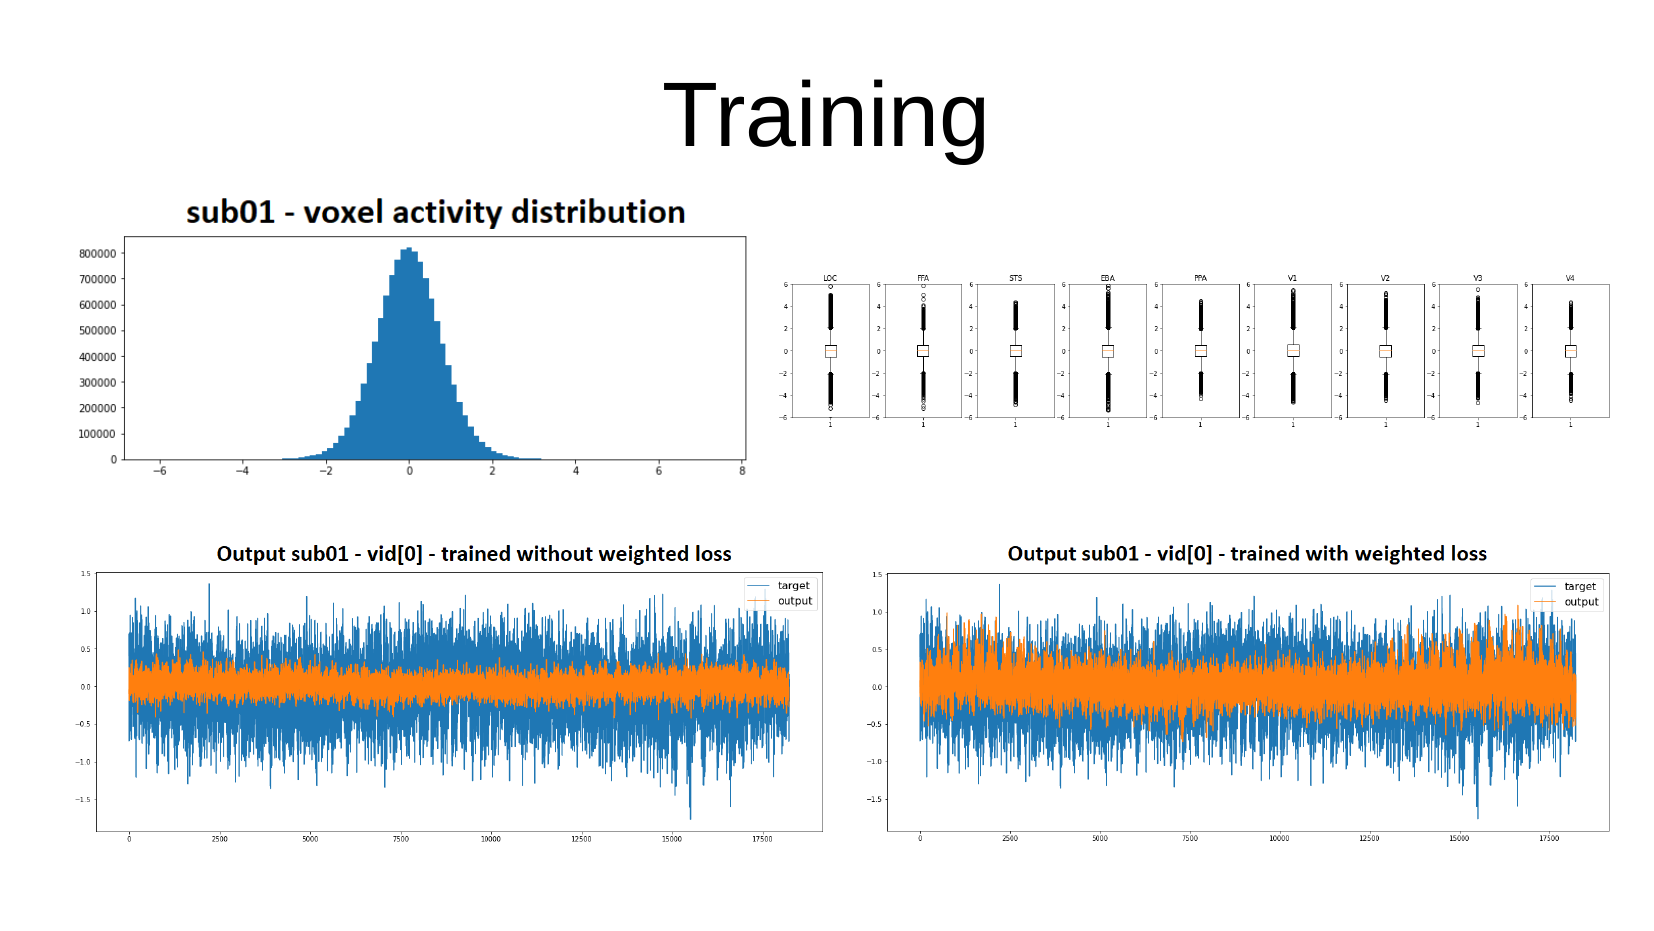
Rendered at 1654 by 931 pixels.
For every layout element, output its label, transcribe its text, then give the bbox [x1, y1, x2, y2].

picture [75, 186, 1613, 488]
title Training [82, 37, 1571, 193]
picture [862, 524, 1613, 845]
picture [70, 524, 826, 847]
